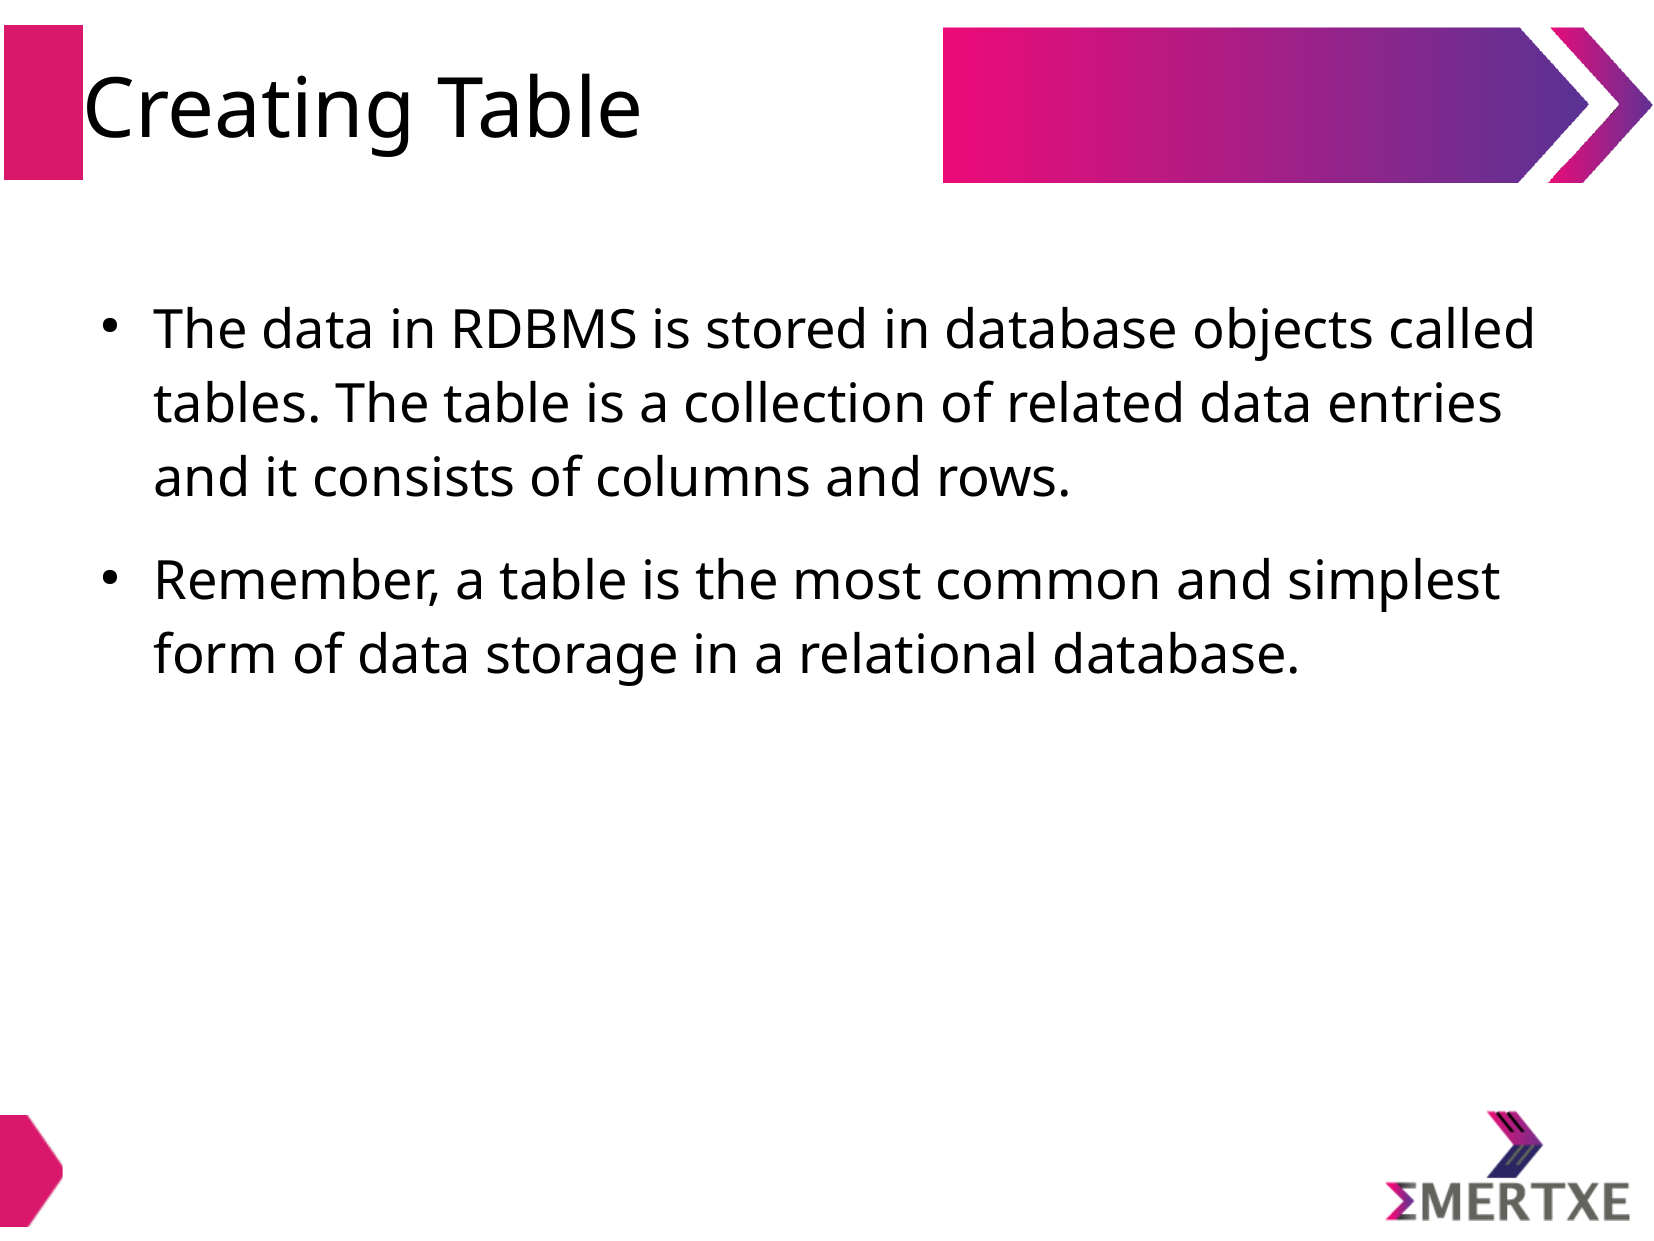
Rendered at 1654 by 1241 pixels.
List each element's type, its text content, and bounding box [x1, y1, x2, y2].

picture [1385, 1107, 1631, 1221]
title Creating Table [82, 2, 1571, 210]
list The data in RDBMS is stored in database objects called tables. The table is a collection of related data entries and it consists of columns and rows. Remember, a table is the most common and simplest form of data storage in a relational database. [82, 290, 1571, 1010]
picture [1571, 27, 1653, 183]
